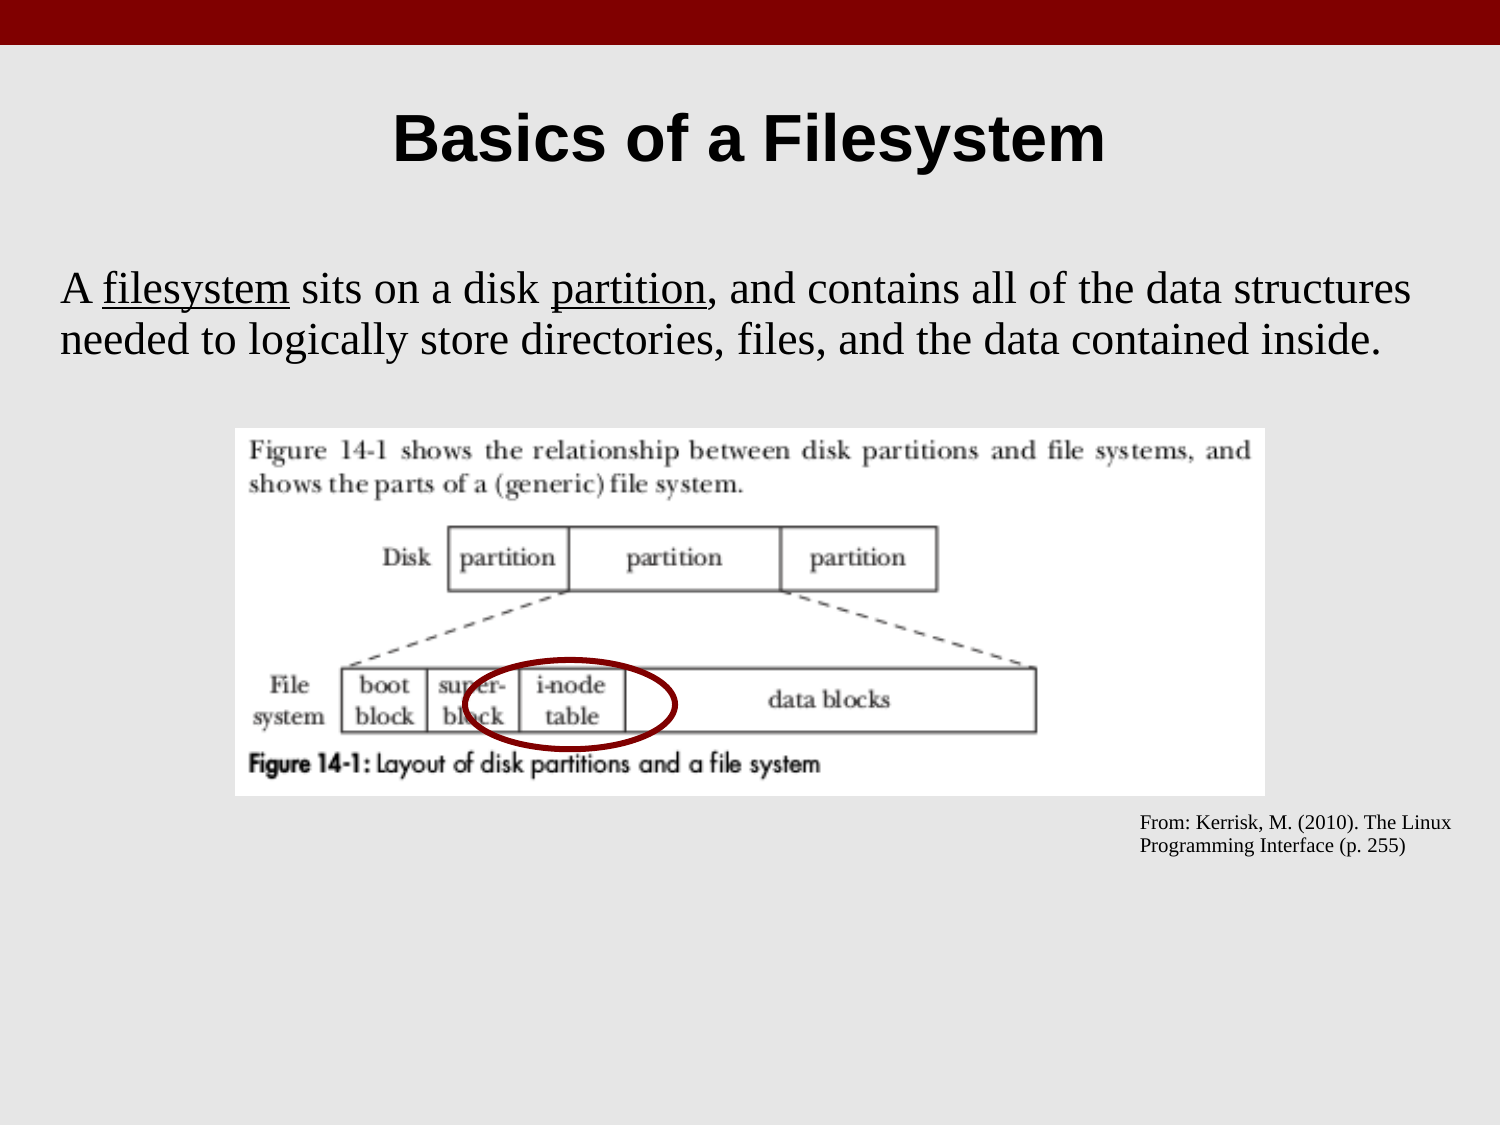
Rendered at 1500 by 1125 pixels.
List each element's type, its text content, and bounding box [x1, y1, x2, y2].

title Basics of a Filesystem [75, 44, 1425, 233]
list A filesystem sits on a disk partition, and contains all of the data structures needed to logically store directories, files, and the data contained inside. [60, 263, 1441, 1096]
text_box From: Kerrisk, M. (2010). The Linux Programming Interface (p. 255) [1125, 803, 1486, 864]
picture [235, 428, 1265, 796]
